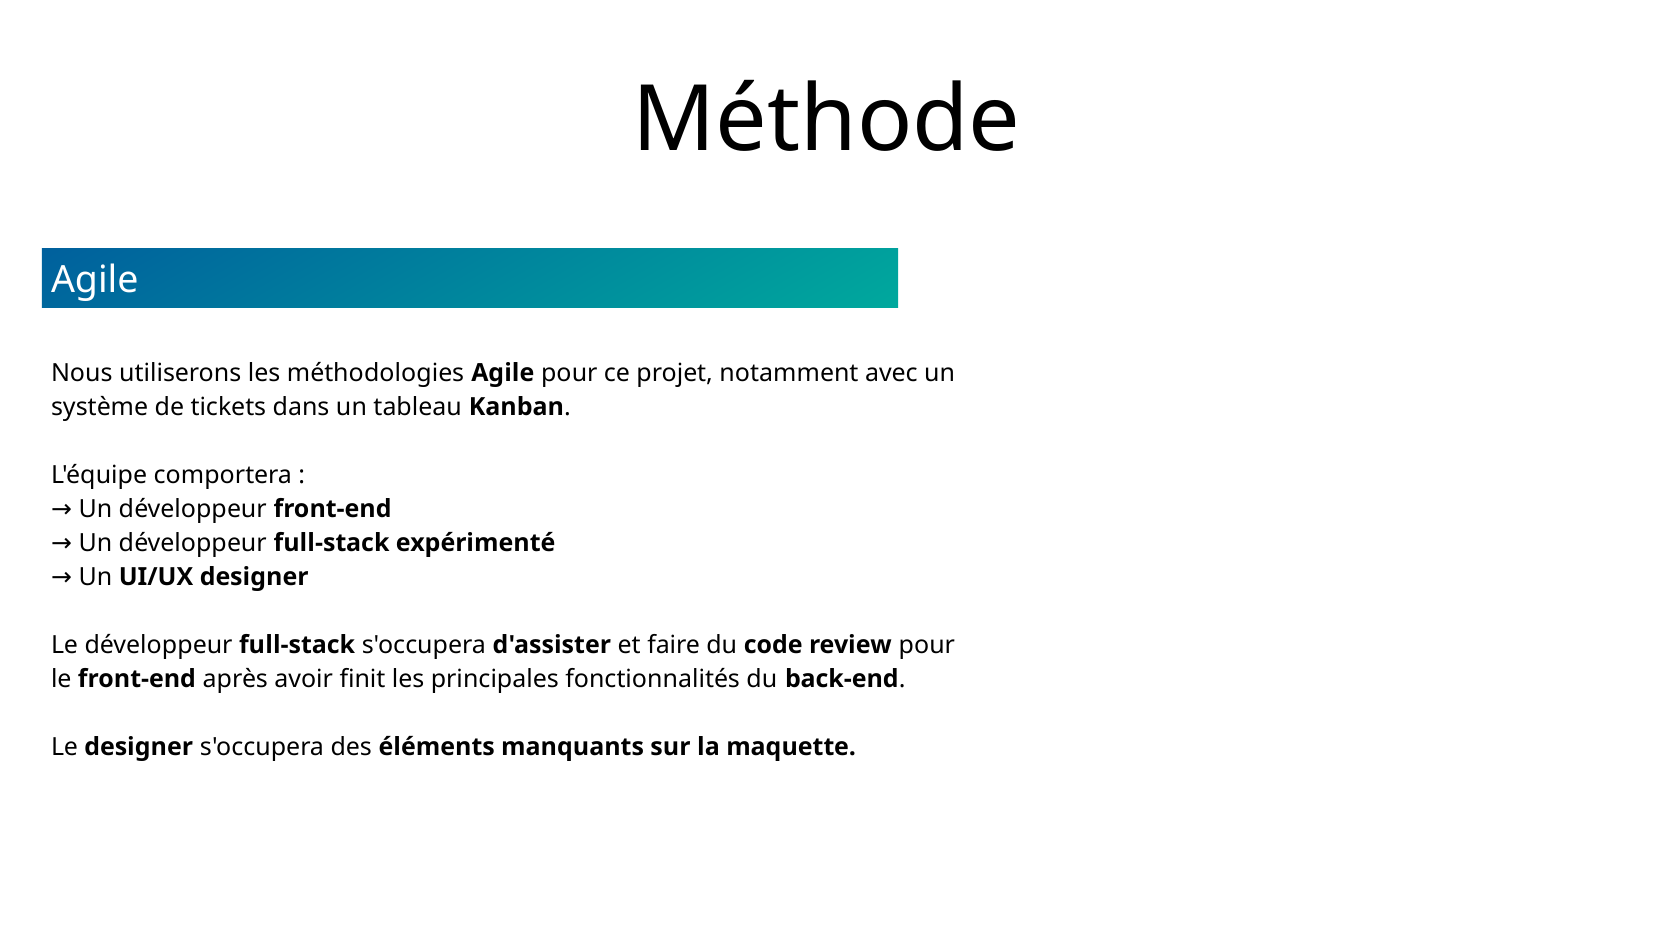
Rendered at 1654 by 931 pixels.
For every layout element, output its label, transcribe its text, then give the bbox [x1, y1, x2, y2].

text_box Agile Nous utiliserons les méthodologies Agile pour ce projet, notamment avec un système de tickets dans un tableau Kanban. L'équipe comportera : → Un développeur front-end → Un développeur full-stack expérimenté → Un UI/UX designer Le développeur full-stack s'occupera d'assister et faire du code review pour le front-end après avoir finit les principales fonctionnalités du back-end. Le designer s'occupera des éléments manquants sur la maquette. [36, 245, 979, 931]
title Méthode [82, 37, 1571, 193]
